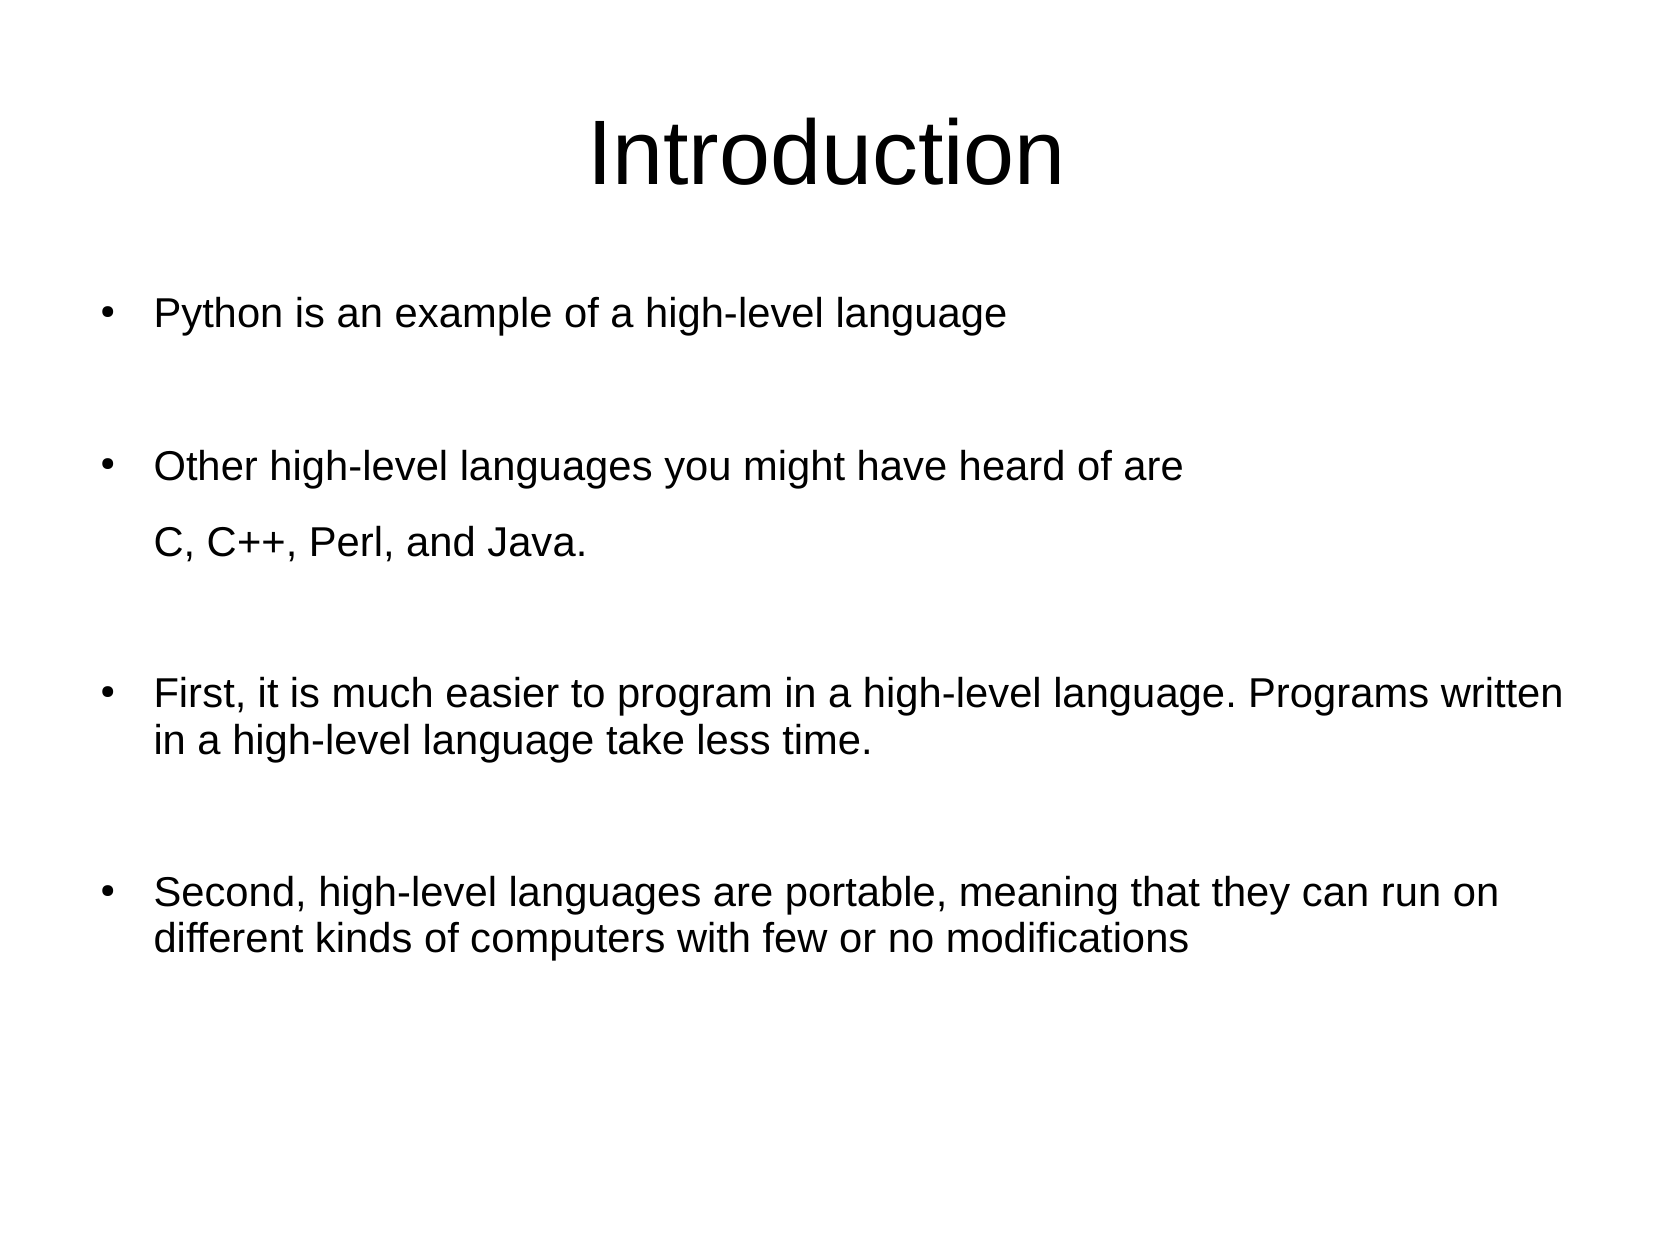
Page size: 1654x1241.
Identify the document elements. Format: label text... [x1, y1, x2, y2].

title Introduction [82, 49, 1571, 257]
list Python is an example of a high-level language Other high-level languages you might have heard of are C, C++, Perl, and Java. First, it is much easier to program in a high-level language. Programs written in a high-level language take less time. Second, high-level languages are portable, meaning that they can run on different kinds of computers with few or no modifications [82, 290, 1571, 1010]
